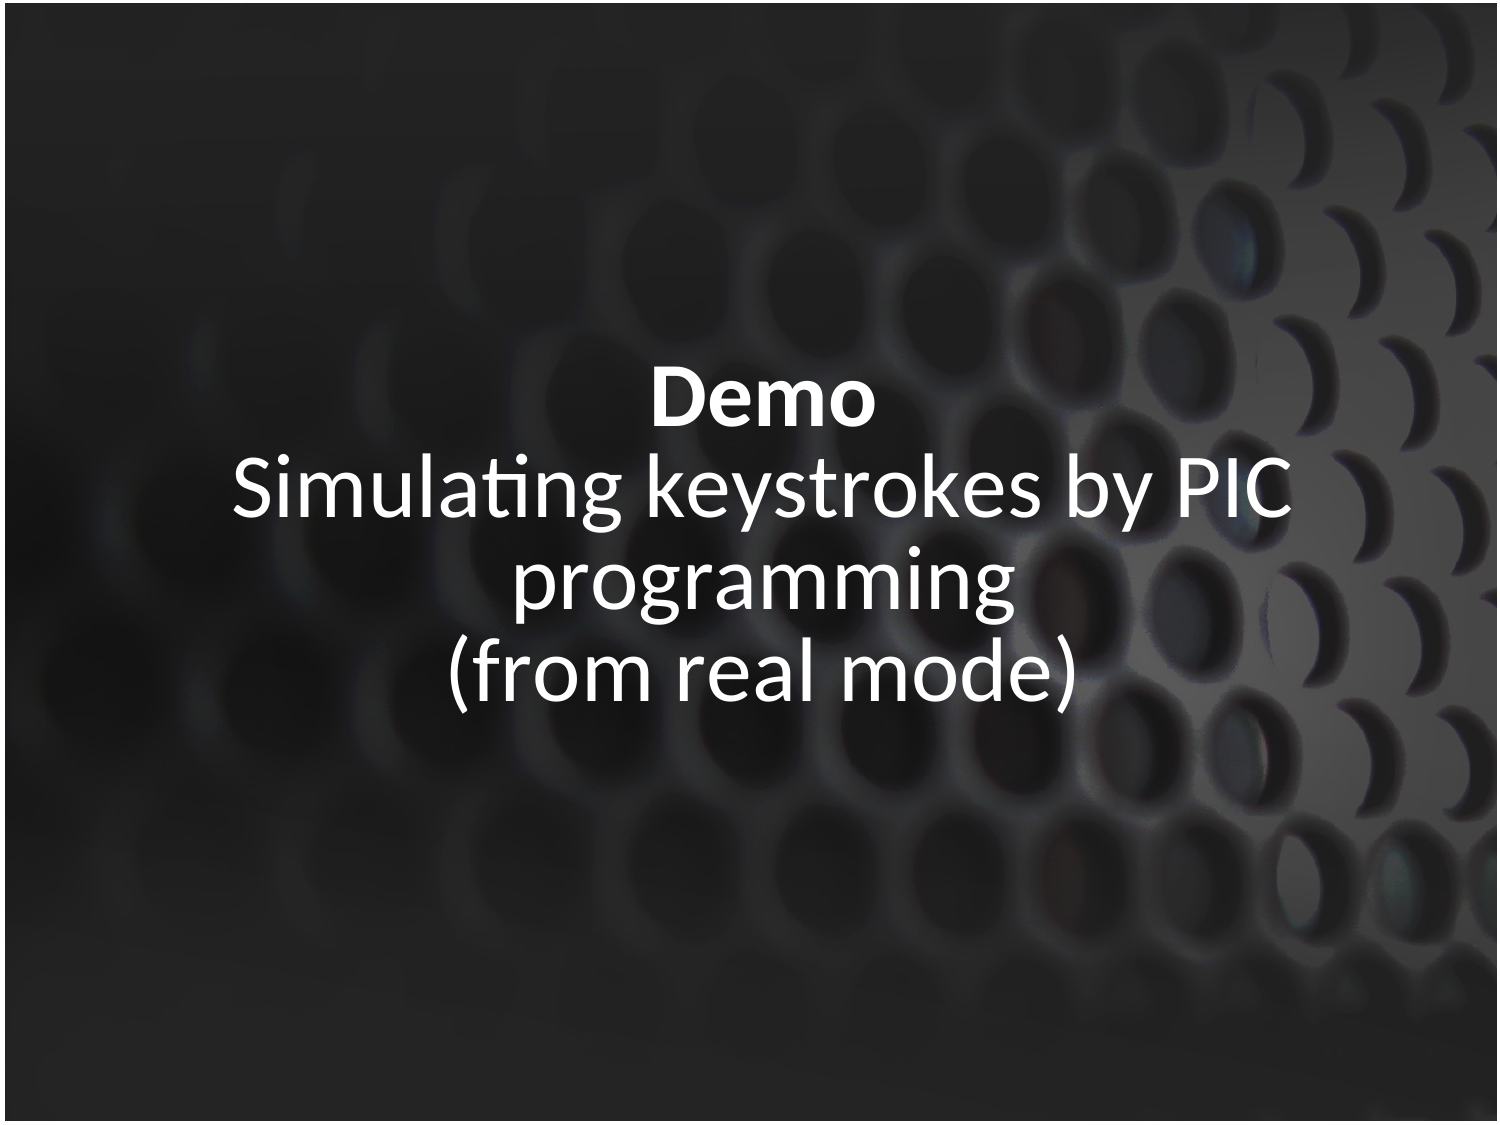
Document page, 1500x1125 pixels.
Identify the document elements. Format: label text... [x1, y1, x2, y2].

title Demo Simulating keystrokes by PIC programming (from real mode) [88, 309, 1439, 773]
picture [0, 0, 1500, 1125]
